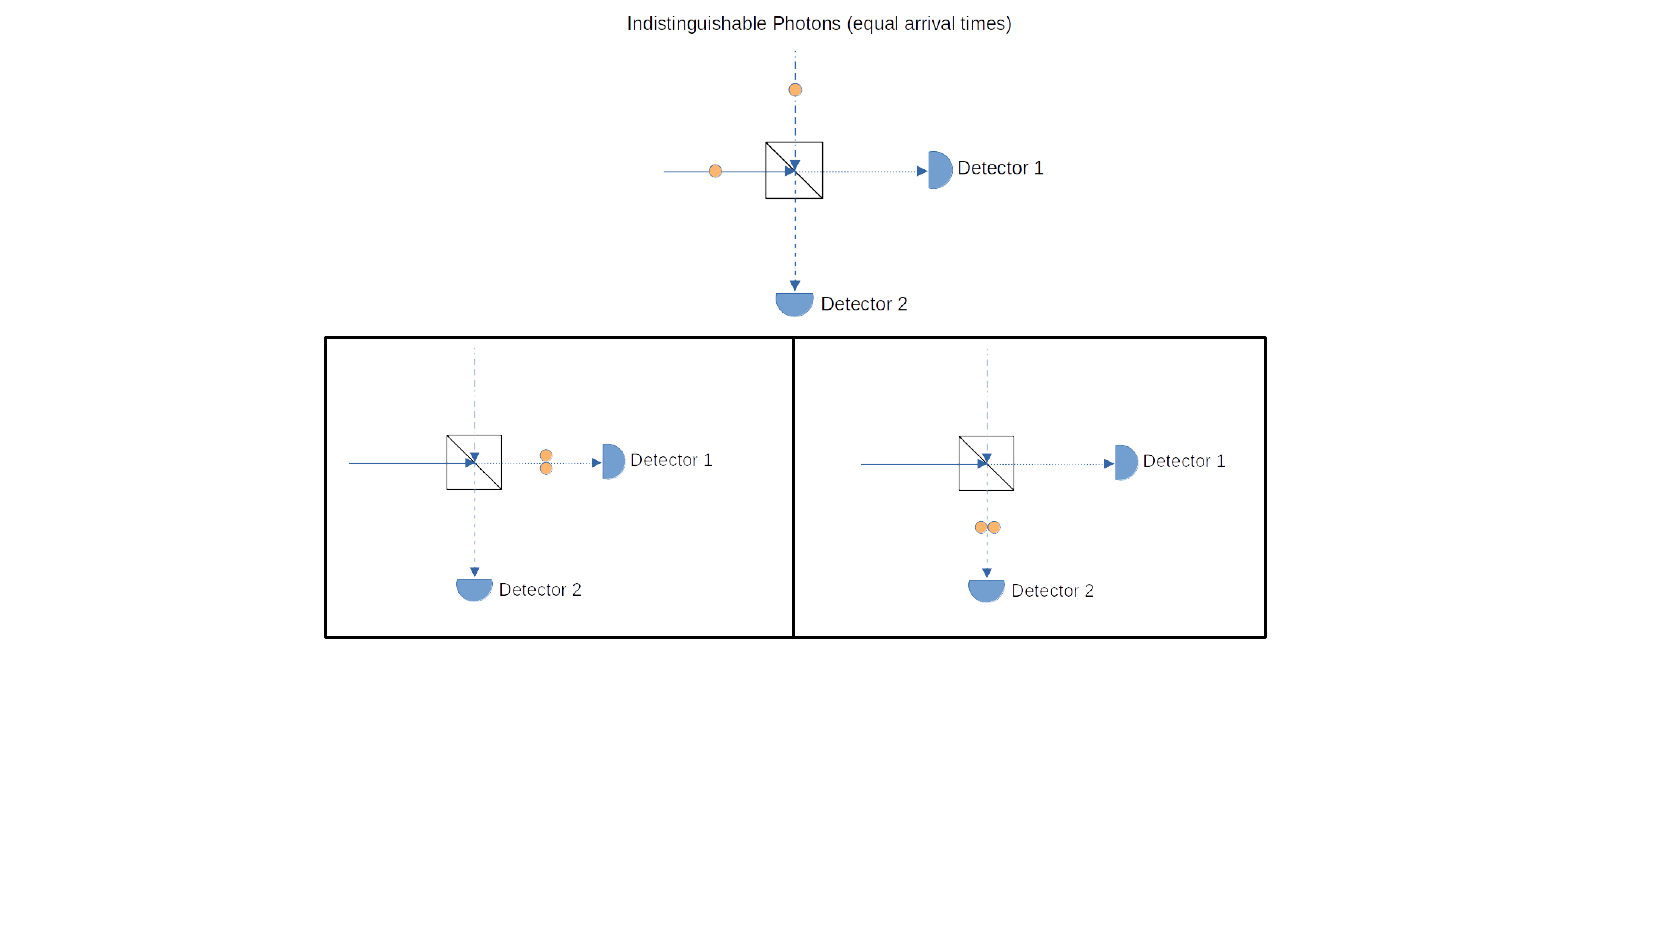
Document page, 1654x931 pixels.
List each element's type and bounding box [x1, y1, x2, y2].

picture [860, 348, 1226, 603]
picture [628, 16, 1044, 317]
picture [348, 347, 713, 602]
